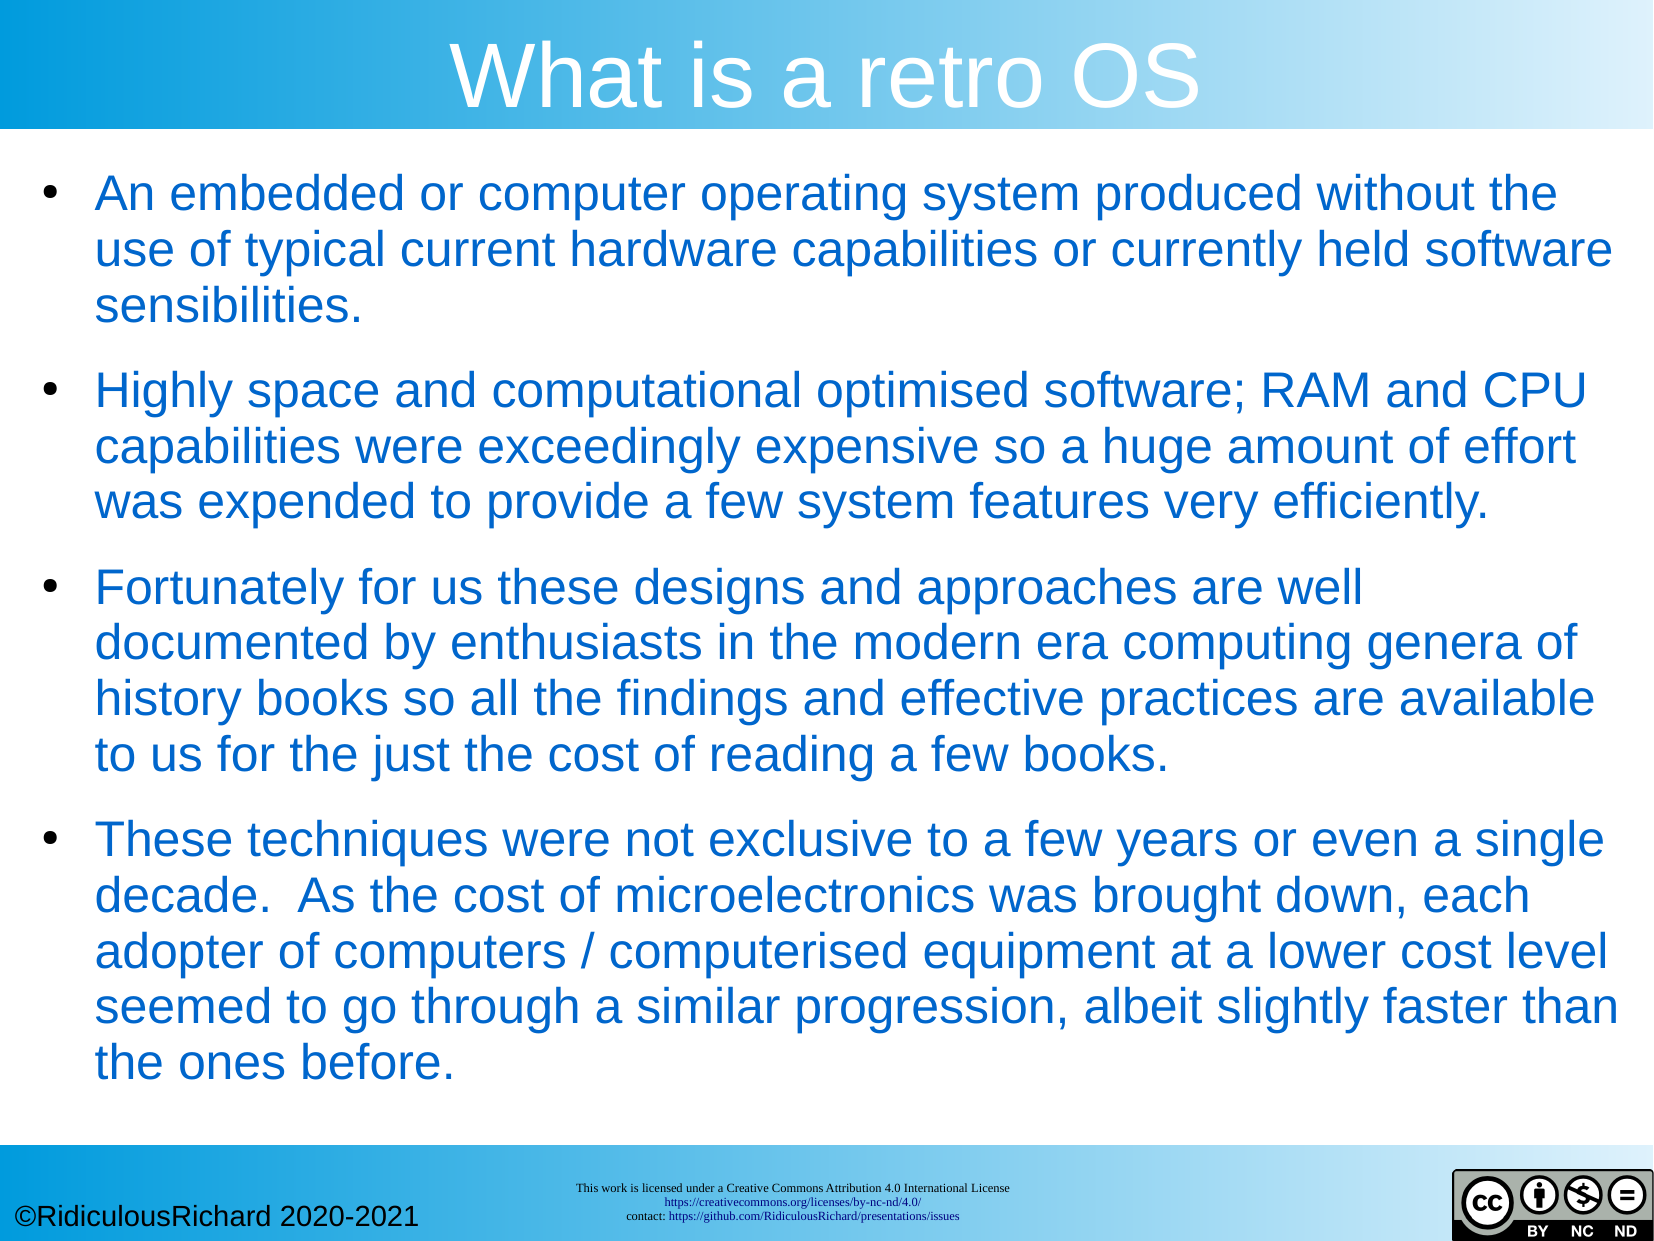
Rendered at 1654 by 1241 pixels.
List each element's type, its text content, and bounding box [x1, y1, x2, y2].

title What is a retro OS [82, 23, 1571, 129]
picture [138, 1146, 142, 1241]
list An embedded or computer operating system produced without the use of typical current hardware capabilities or currently held software sensibilities. Highly space and computational optimised software; RAM and CPU capabilities were exceedingly expensive so a huge amount of effort was expended to provide a few system features very efficiently. Fortunately for us these designs and approaches are well documented by enthusiasts in the modern era computing genera of history books so all the findings and effective practices are available to us for the just the cost of reading a few books. These techniques were not exclusive to a few years or even a single decade. As the cost of microelectronics was brought down, each adopter of computers / computerised equipment at a lower cost level seemed to go through a similar progression, albeit slightly faster than the ones before. [23, 165, 1630, 1123]
picture [1452, 1169, 1654, 1241]
